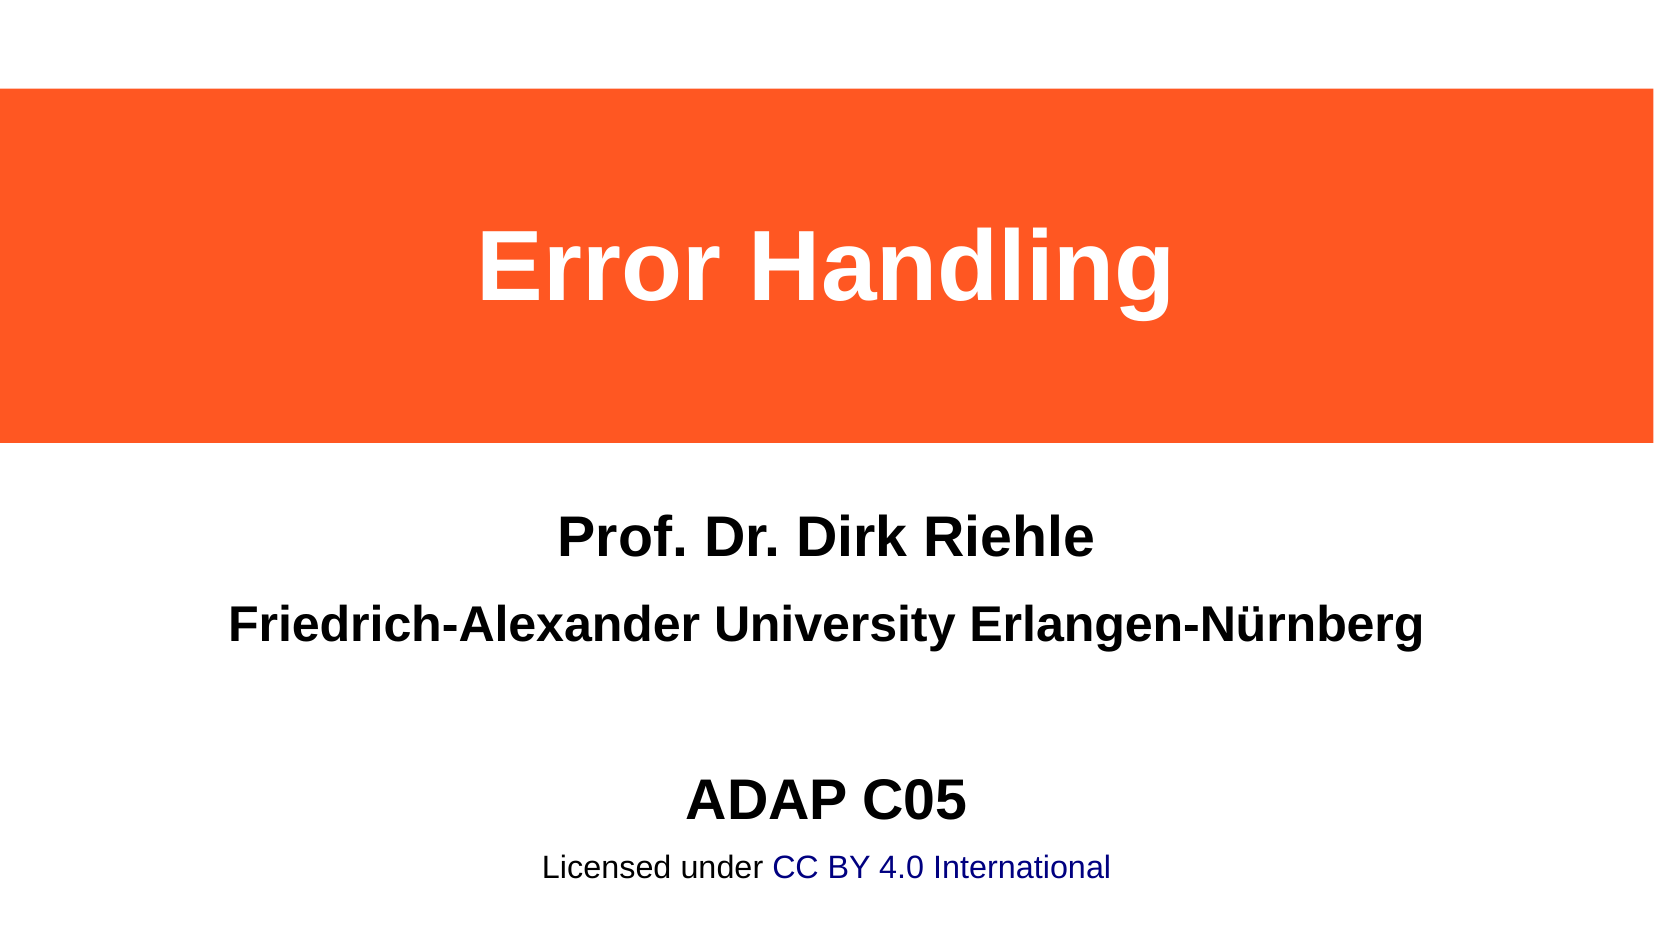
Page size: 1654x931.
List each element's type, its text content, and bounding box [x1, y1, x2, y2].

subtitle Prof. Dr. Dirk Riehle Friedrich-Alexander University Erlangen-Nürnberg ADAP C05 Licensed under CC BY 4.0 International [29, 472, 1625, 886]
title Error Handling [0, 88, 1654, 443]
